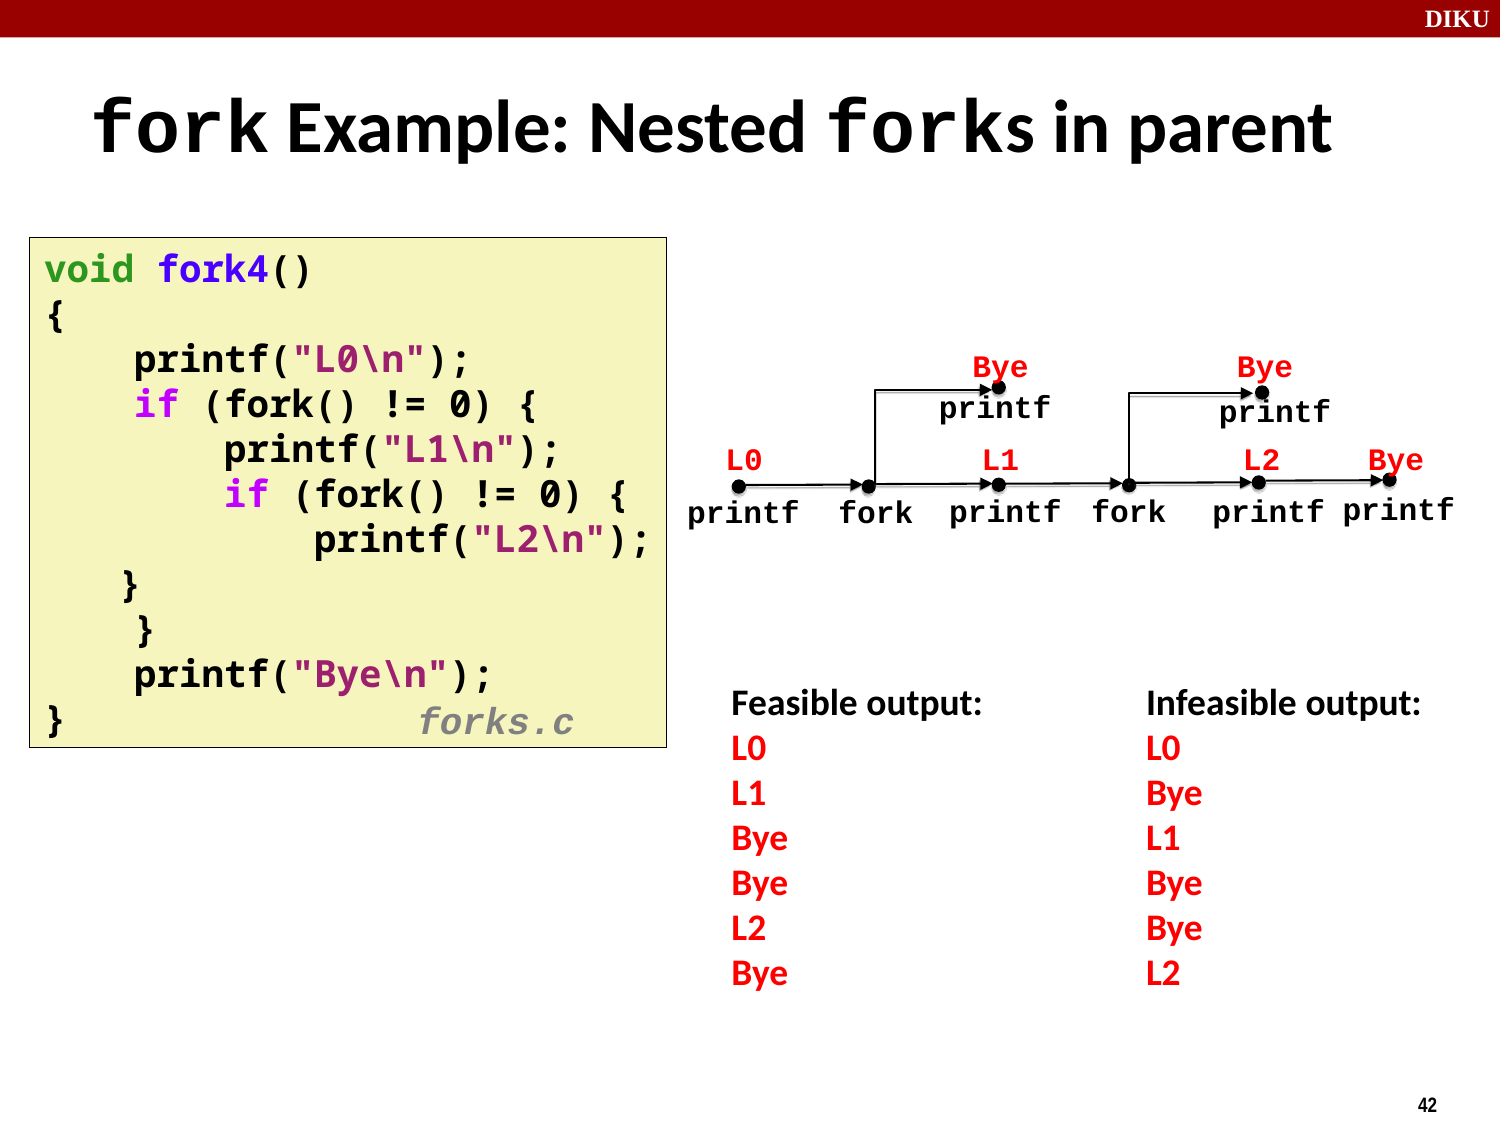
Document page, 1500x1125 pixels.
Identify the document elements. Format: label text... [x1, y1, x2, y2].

text_box printf [1195, 383, 1354, 437]
text_box printf [672, 485, 815, 538]
text_box fork [1062, 483, 1185, 536]
text_box forks.c [402, 693, 590, 751]
text_box Infeasible output: L0 Bye L1 Bye Bye L2 [1131, 670, 1438, 1001]
text_box [862, 480, 874, 485]
text_box printf [1185, 483, 1353, 536]
text_box Bye [957, 339, 1044, 392]
text_box printf [930, 485, 1062, 536]
text_box Bye [1222, 339, 1309, 392]
text_box L0 [710, 432, 778, 485]
text_box L2 [1228, 432, 1296, 485]
text_box printf [1324, 481, 1473, 534]
text_box void fork4() { printf("L0\n"); if (fork() != 0) { printf("L1\n"); if (fork() != 0) { printf("L2\n"); } } printf("Bye\n"); } [29, 237, 667, 748]
text_box Bye [1352, 432, 1439, 485]
title fork Example: Nested forks in parent [75, 75, 1393, 169]
text_box Feasible output: L0 L1 Bye Bye L2 Bye [716, 670, 998, 1001]
text_box L1 [966, 432, 1034, 485]
text_box fork [822, 485, 930, 538]
text_box printf [923, 380, 1067, 433]
